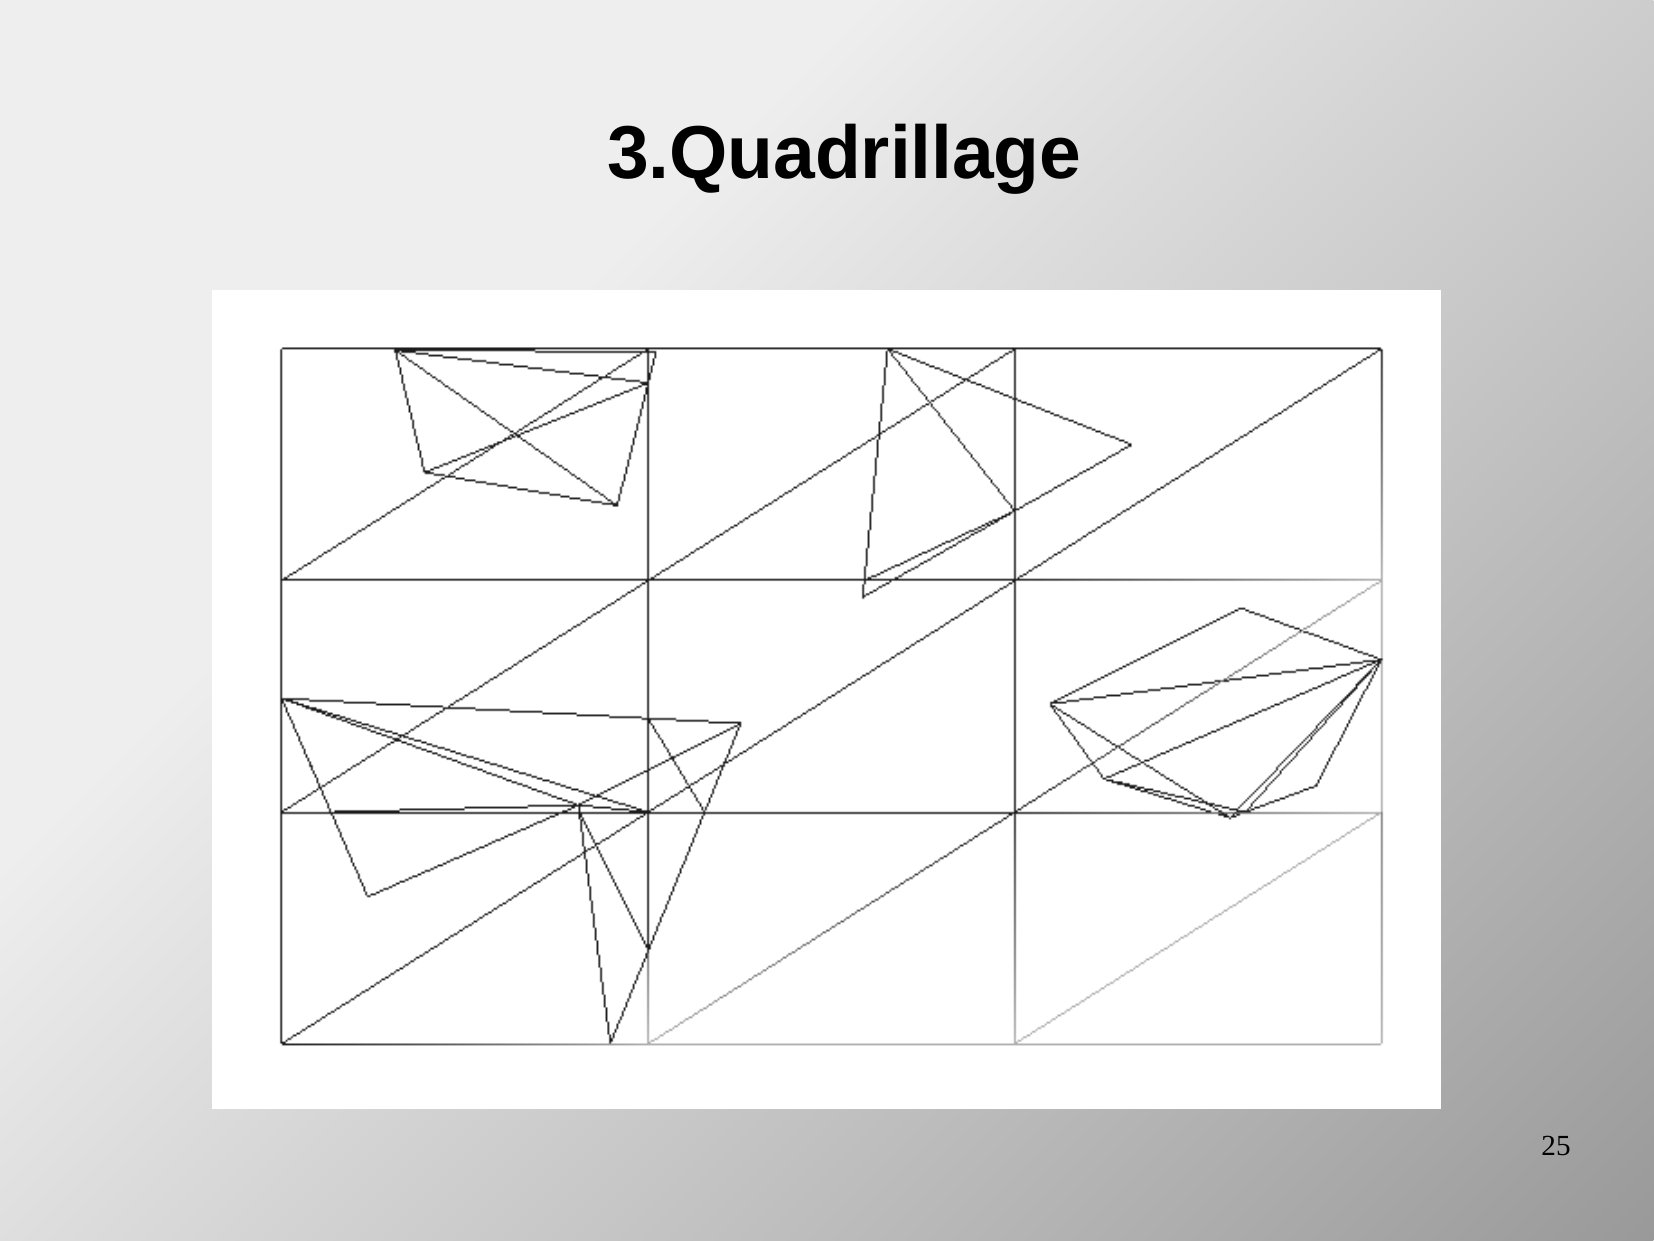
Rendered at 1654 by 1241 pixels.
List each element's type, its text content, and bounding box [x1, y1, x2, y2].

title 3.Quadrillage [82, 49, 1571, 257]
picture [212, 290, 1441, 1109]
